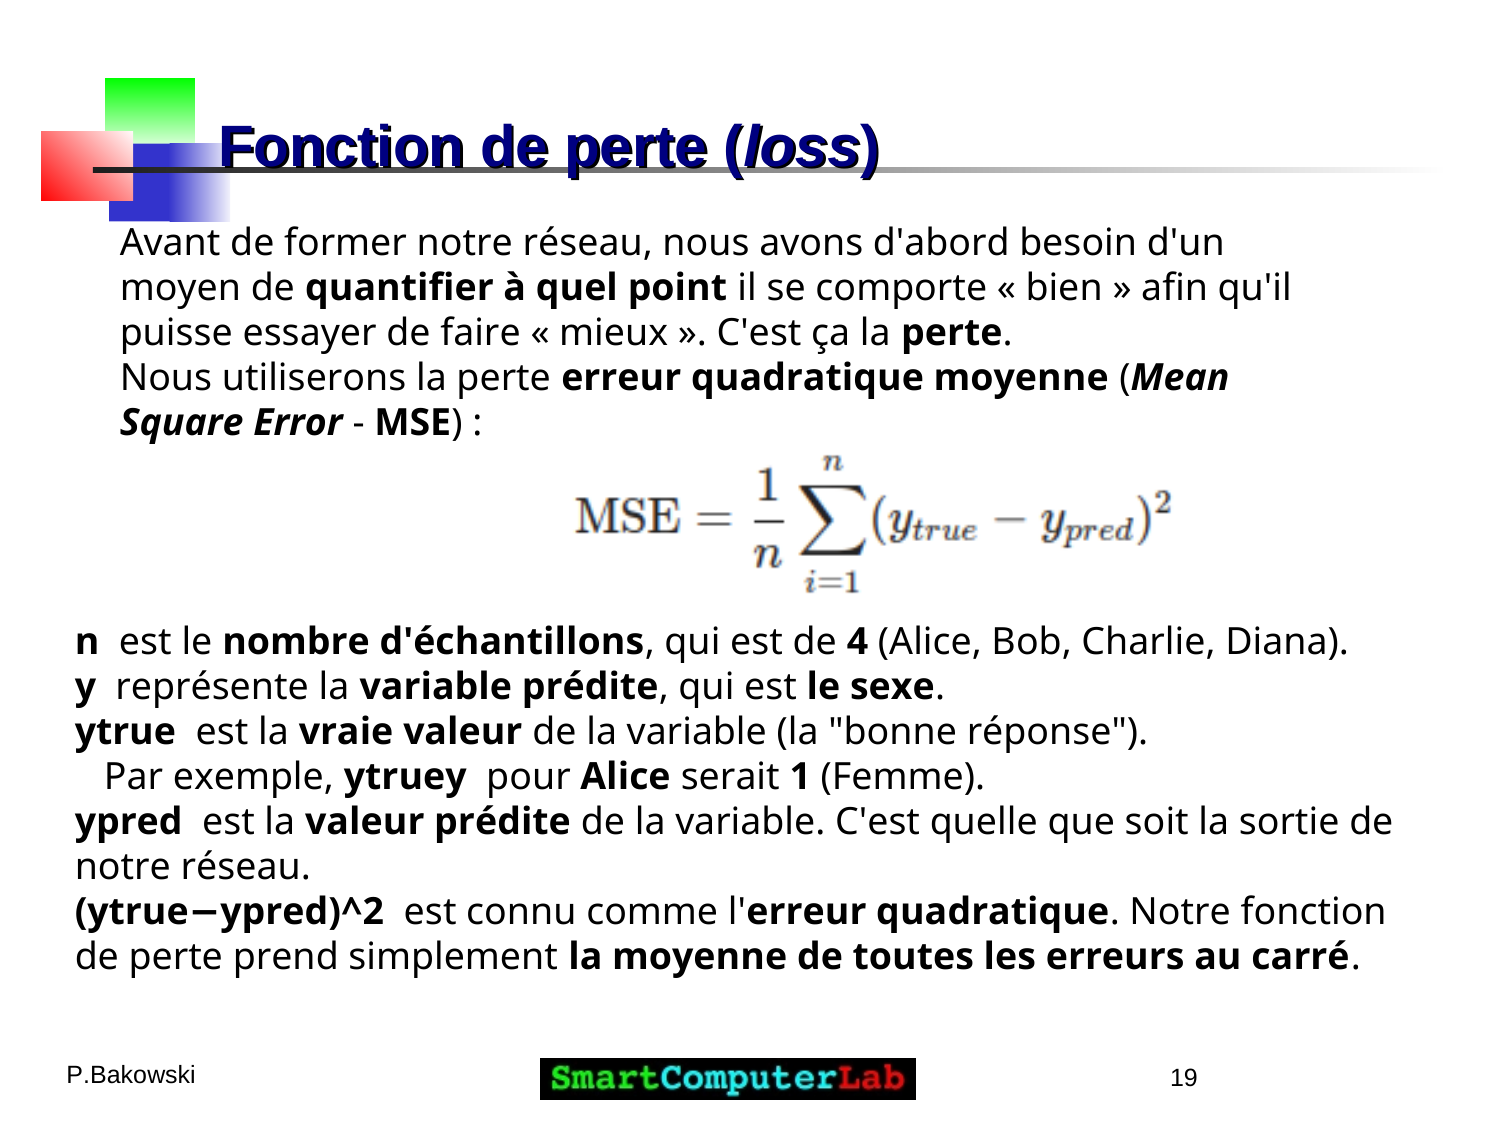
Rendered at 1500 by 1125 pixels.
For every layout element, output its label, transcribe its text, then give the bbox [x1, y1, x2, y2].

title Fonction de perte (loss) [203, 30, 1471, 186]
picture [495, 404, 1285, 609]
text_box Avant de former notre réseau, nous avons d'abord besoin d'un moyen de quantifier à quel point il se comporte « bien » afin qu'il puisse essayer de faire « mieux ». C'est ça la perte. Nous utiliserons la perte erreur quadratique moyenne (Mean Square Error - MSE) : [105, 211, 1366, 540]
text_box n est le nombre d'échantillons, qui est de 4 (Alice, Bob, Charlie, Diana). y représente la variable prédite, qui est le sexe. ytrue est la vraie valeur de la variable (la "bonne réponse"). Par exemple, ytruey pour Alice serait 1 (Femme). ypred est la valeur prédite de la variable. C'est quelle que soit la sortie de notre réseau. (ytrue−ypred)^2 est connu comme l'erreur quadratique. Notre fonction de perte prend simplement la moyenne de toutes les erreurs au carré. [60, 609, 1426, 999]
picture [540, 1058, 916, 1100]
